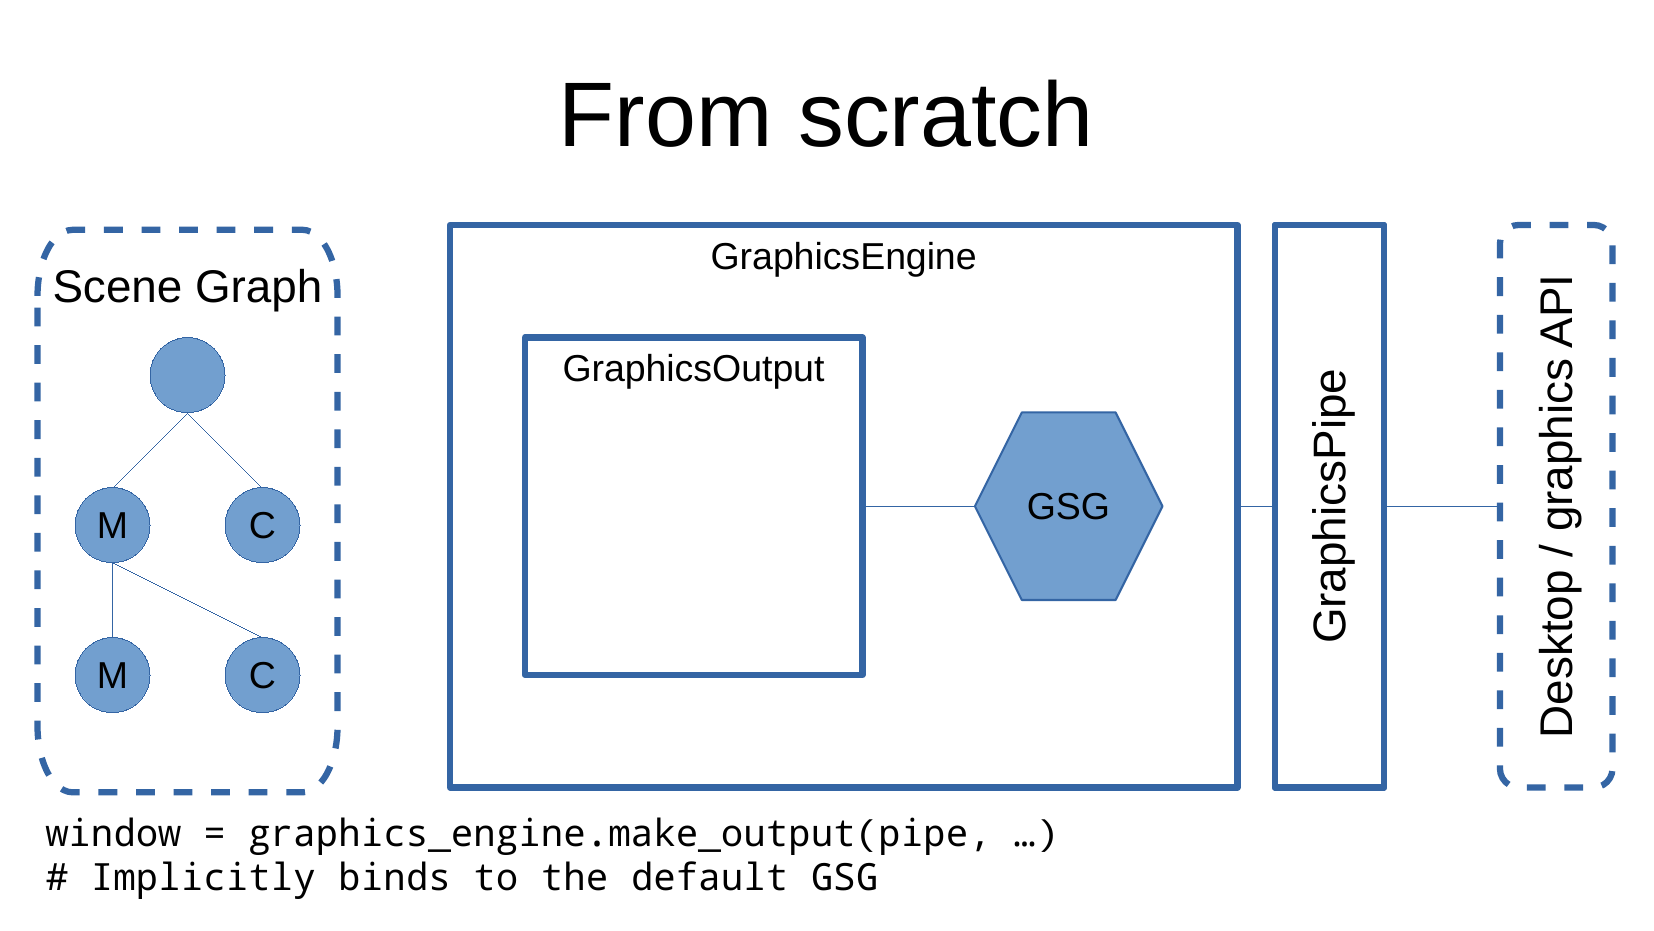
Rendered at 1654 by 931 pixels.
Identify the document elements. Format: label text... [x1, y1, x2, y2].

text_box GraphicsPipe [1275, 225, 1384, 787]
text_box GSG [975, 412, 1163, 601]
text_box GraphicsEngine [449, 224, 1238, 787]
title From scratch [82, 37, 1571, 193]
text_box window = graphics_engine.make_output(pipe, …) # Implicitly binds to the default GSG [45, 787, 1630, 901]
text_box M [75, 487, 151, 563]
text_box GraphicsOutput [524, 337, 863, 675]
text_box [150, 337, 226, 413]
text_box C [225, 487, 301, 563]
text_box C [225, 637, 301, 713]
text_box M [75, 637, 151, 713]
text_box Scene Graph [37, 229, 338, 787]
text_box Desktop / graphics API [1499, 224, 1613, 788]
